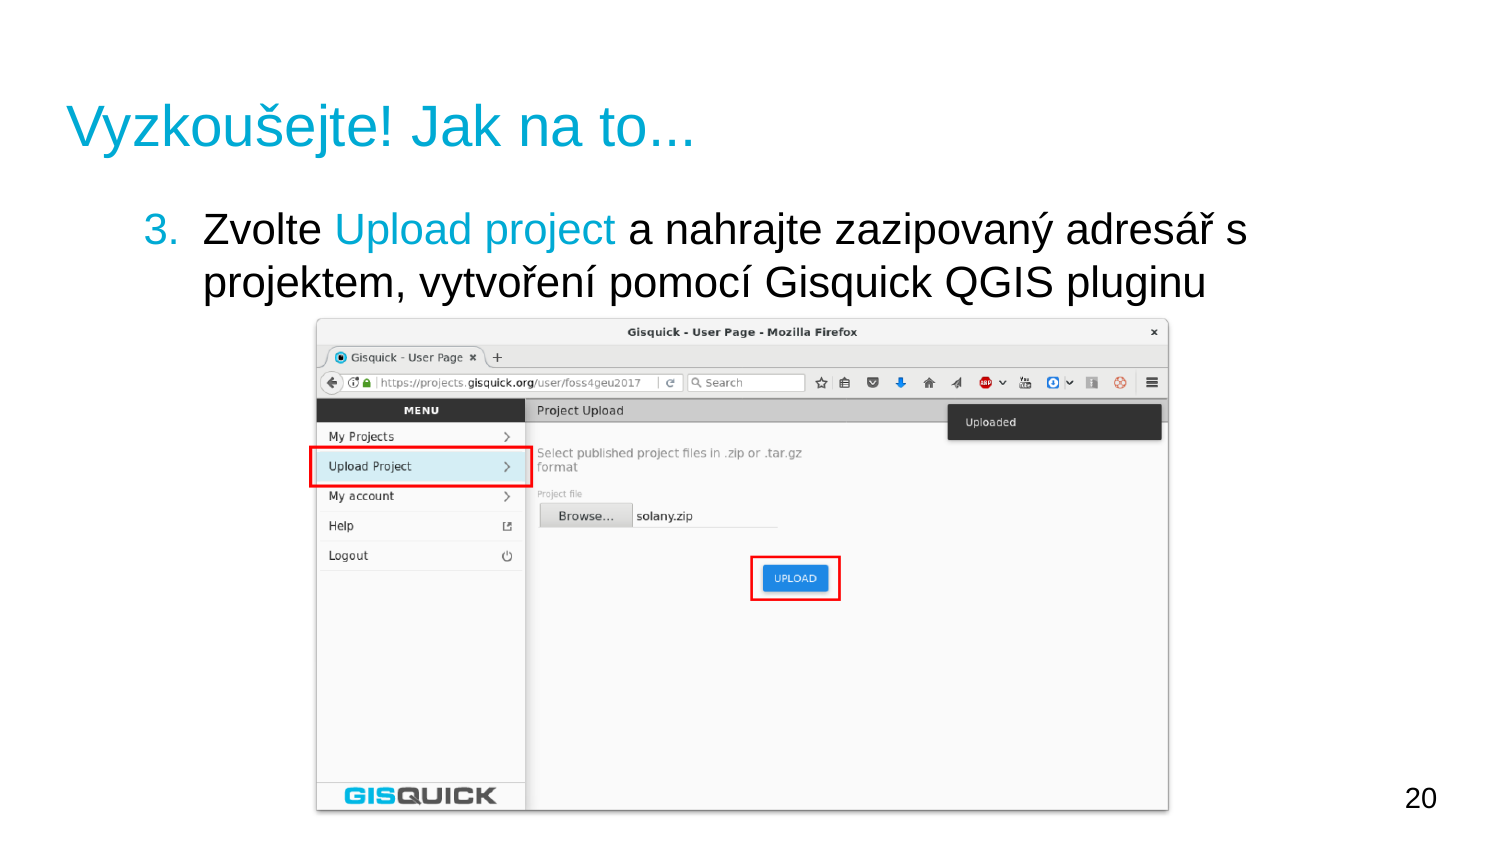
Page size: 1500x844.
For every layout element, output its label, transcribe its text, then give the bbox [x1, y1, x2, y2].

title Vyzkoušejte! Jak na to... [51, 72, 1449, 167]
picture [309, 311, 1177, 819]
slide_number <číslo> [1389, 764, 1480, 830]
list Zvolte Upload project a nahrajte zazipovaný adresář s projektem, vytvoření pomocí Gisquick QGIS pluginu [112, 185, 1388, 312]
